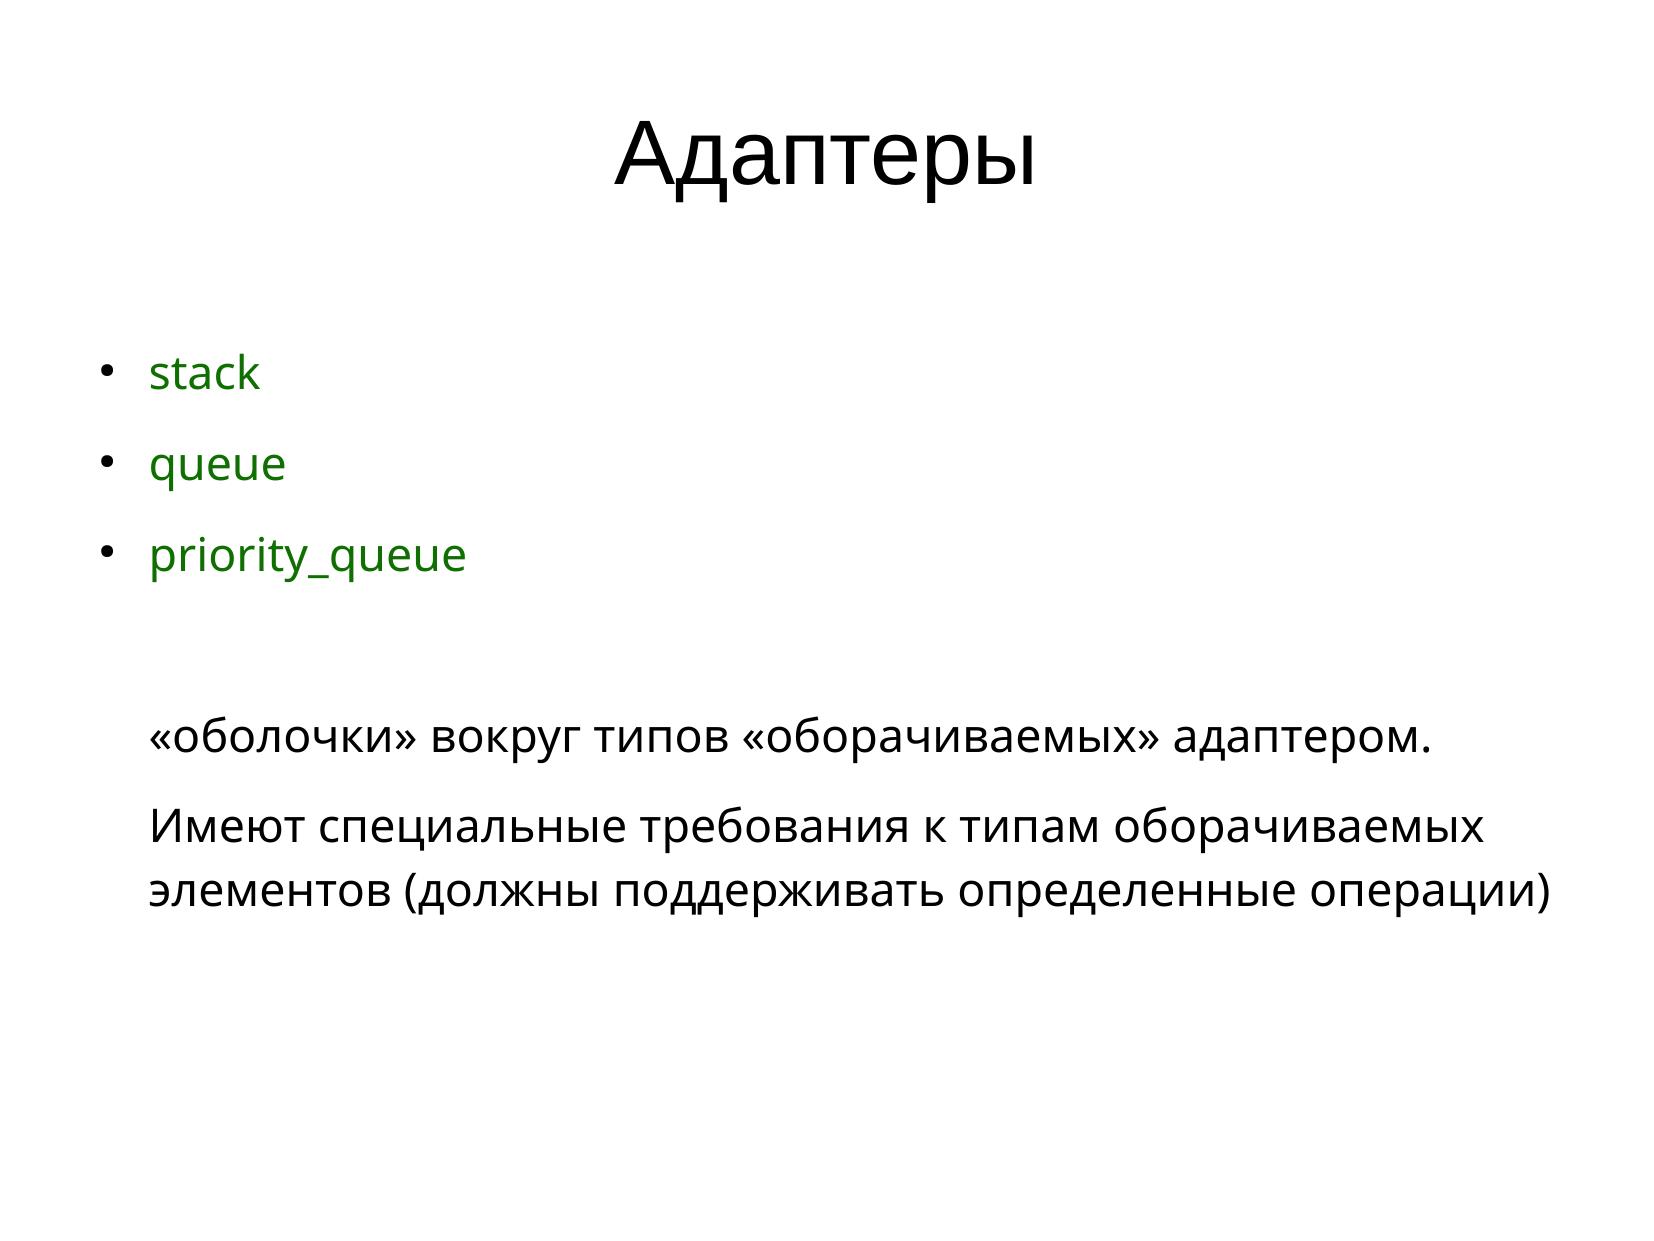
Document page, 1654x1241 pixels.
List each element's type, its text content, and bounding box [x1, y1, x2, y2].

title Адаптеры [82, 49, 1571, 249]
list stack queue priority_queue «оболочки» вокруг типов «оборачиваемых» адаптером. Имеют специальные требования к типам оборачиваемых элементов (должны поддерживать определенные операции) [82, 249, 1571, 969]
